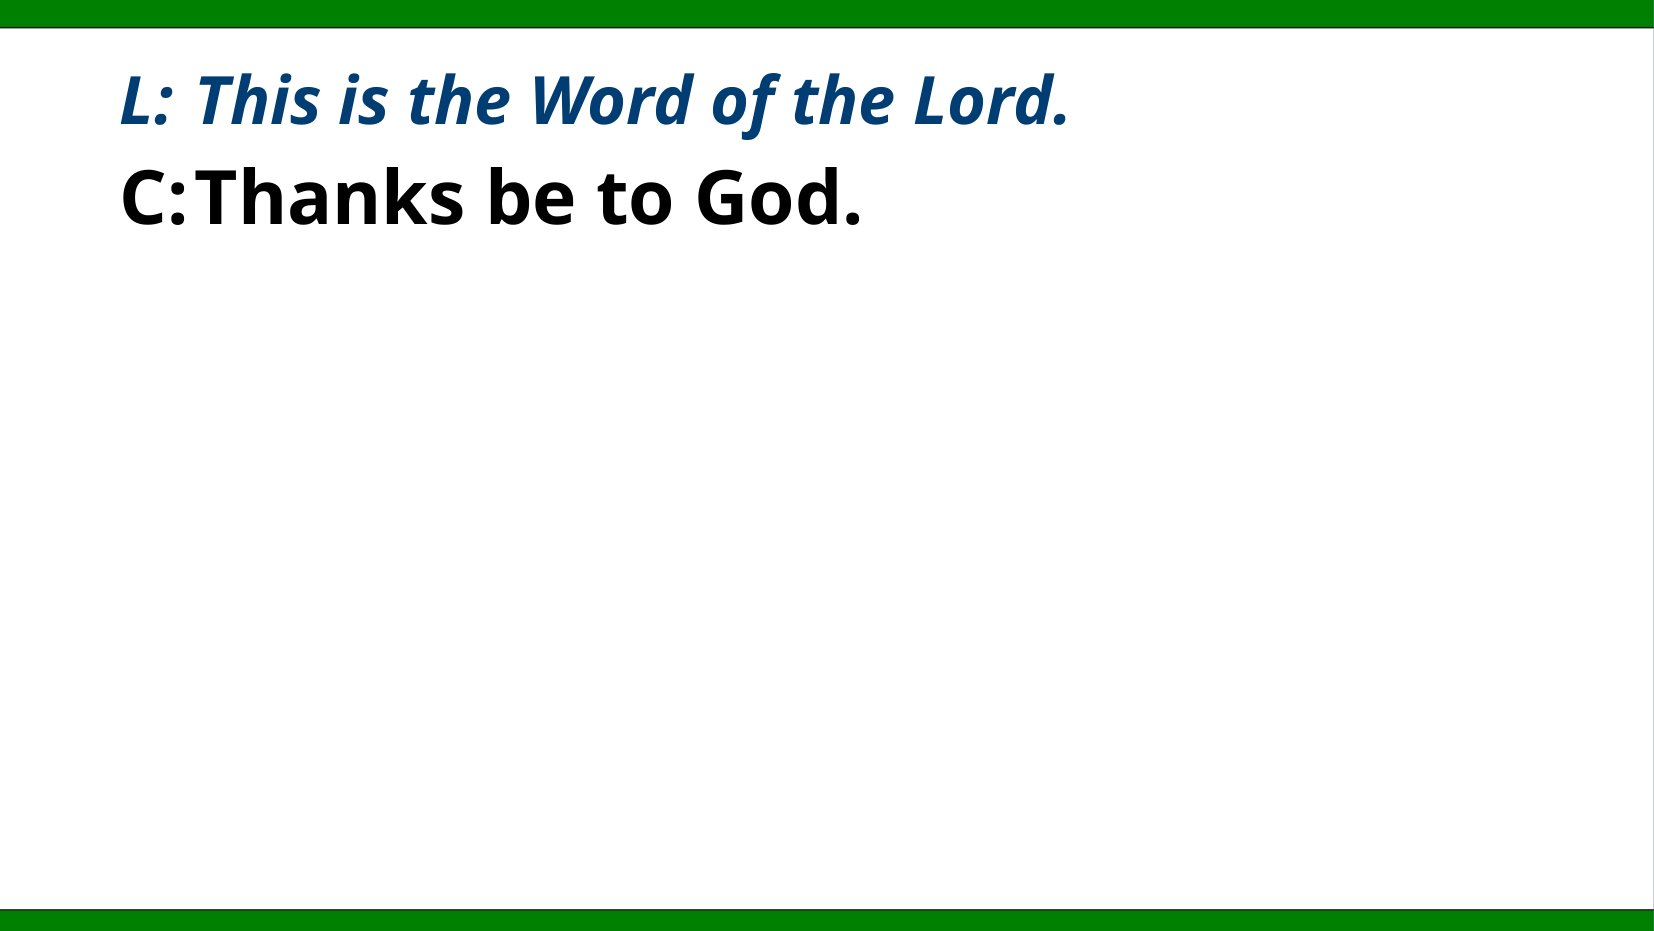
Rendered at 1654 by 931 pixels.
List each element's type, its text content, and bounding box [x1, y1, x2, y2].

text_box L: This is the Word of the Lord. C: Thanks be to God. [105, 45, 1546, 250]
picture [0, 0, 1654, 931]
